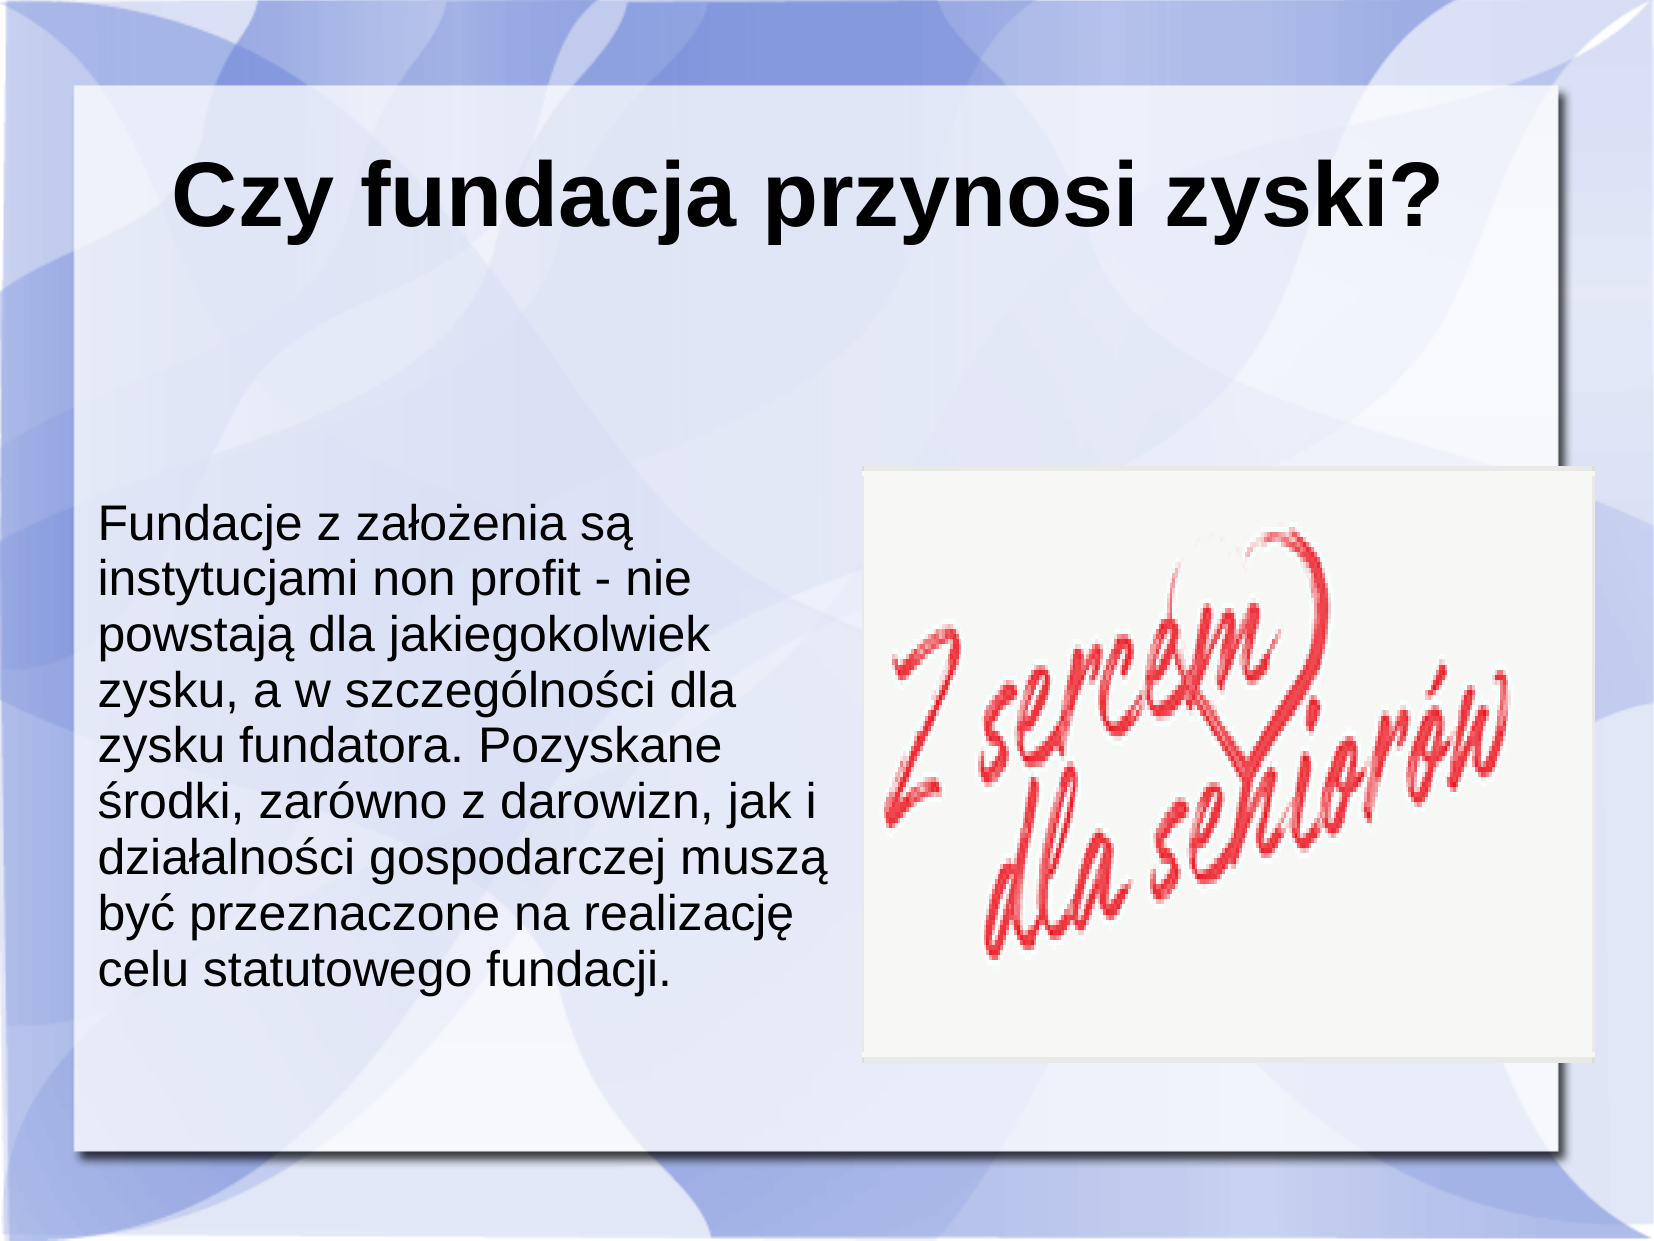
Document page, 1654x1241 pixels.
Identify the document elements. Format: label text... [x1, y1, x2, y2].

title Czy fundacja przynosi zyski? [82, 90, 1536, 298]
picture [0, 0, 1654, 1241]
text_box Fundacje z założenia są instytucjami non profit - nie powstają dla jakiegokolwiek zysku, a w szczególności dla zysku fundatora. Pozyskane środki, zarówno z darowizn, jak i działalności gospodarczej muszą być przeznaczone na realizację celu statutowego fundacji. [82, 487, 862, 1004]
